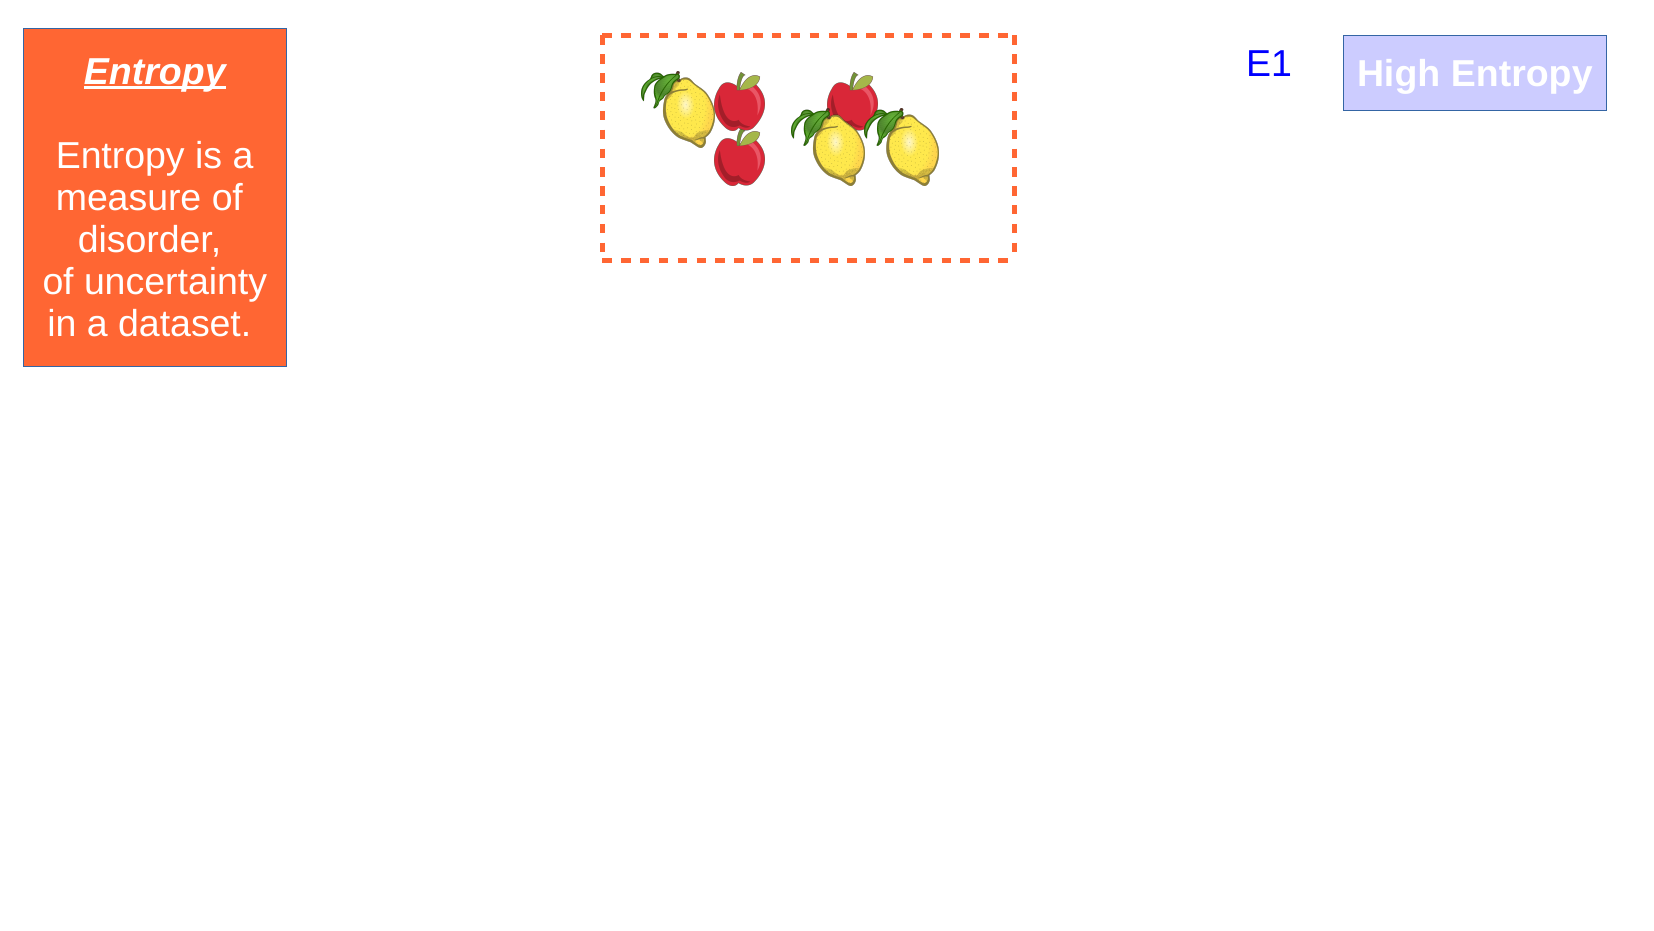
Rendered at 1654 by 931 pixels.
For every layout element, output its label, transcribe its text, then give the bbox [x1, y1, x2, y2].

text_box E1 [1231, 35, 1344, 111]
text_box Entropy Entropy is a measure of disorder, of uncertainty in a dataset. [23, 28, 287, 367]
text_box High Entropy [1344, 35, 1607, 111]
picture [791, 72, 939, 186]
picture [641, 71, 765, 186]
